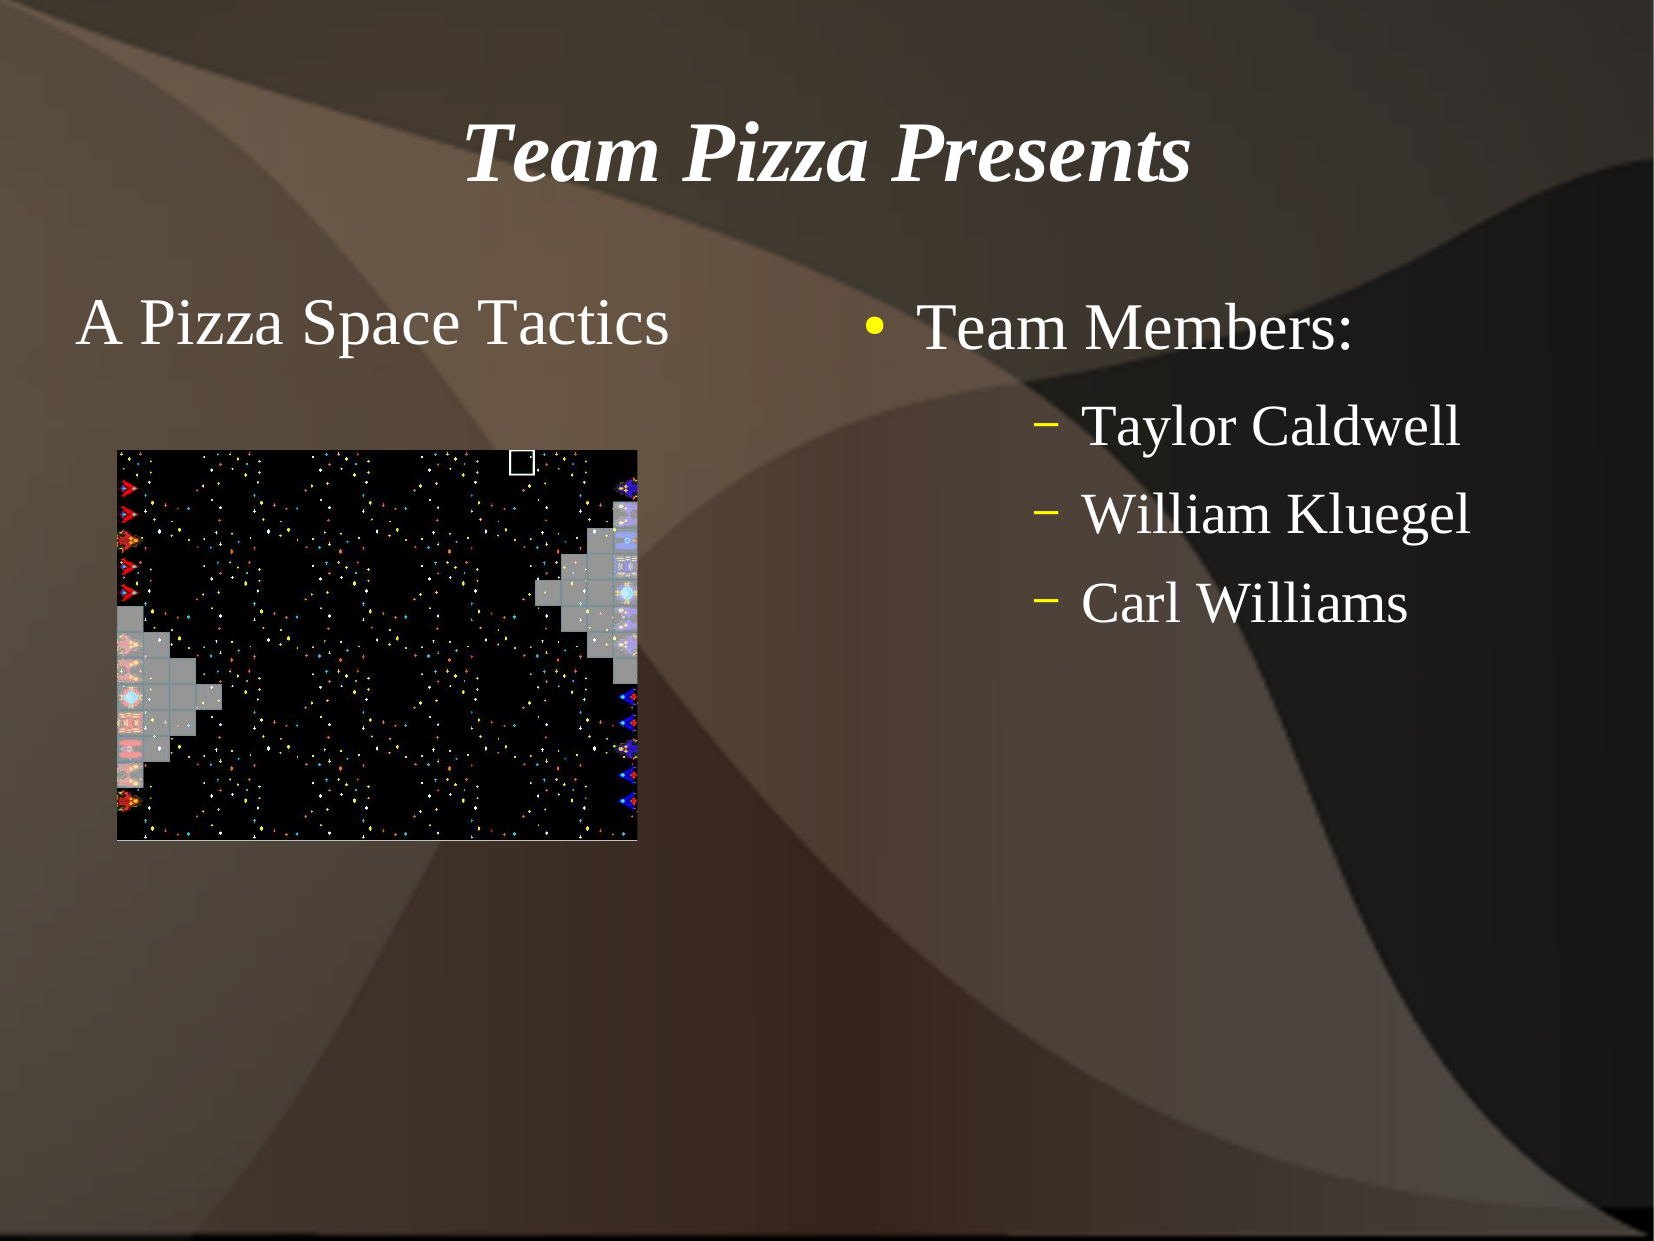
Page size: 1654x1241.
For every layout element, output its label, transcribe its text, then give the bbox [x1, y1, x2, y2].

list Team Members: Taylor Caldwell William Kluegel Carl Williams [845, 290, 1572, 1109]
list A Pizza Space Tactics [75, 284, 802, 676]
title Team Pizza Presents [82, 49, 1571, 257]
picture [0, 0, 1654, 1241]
